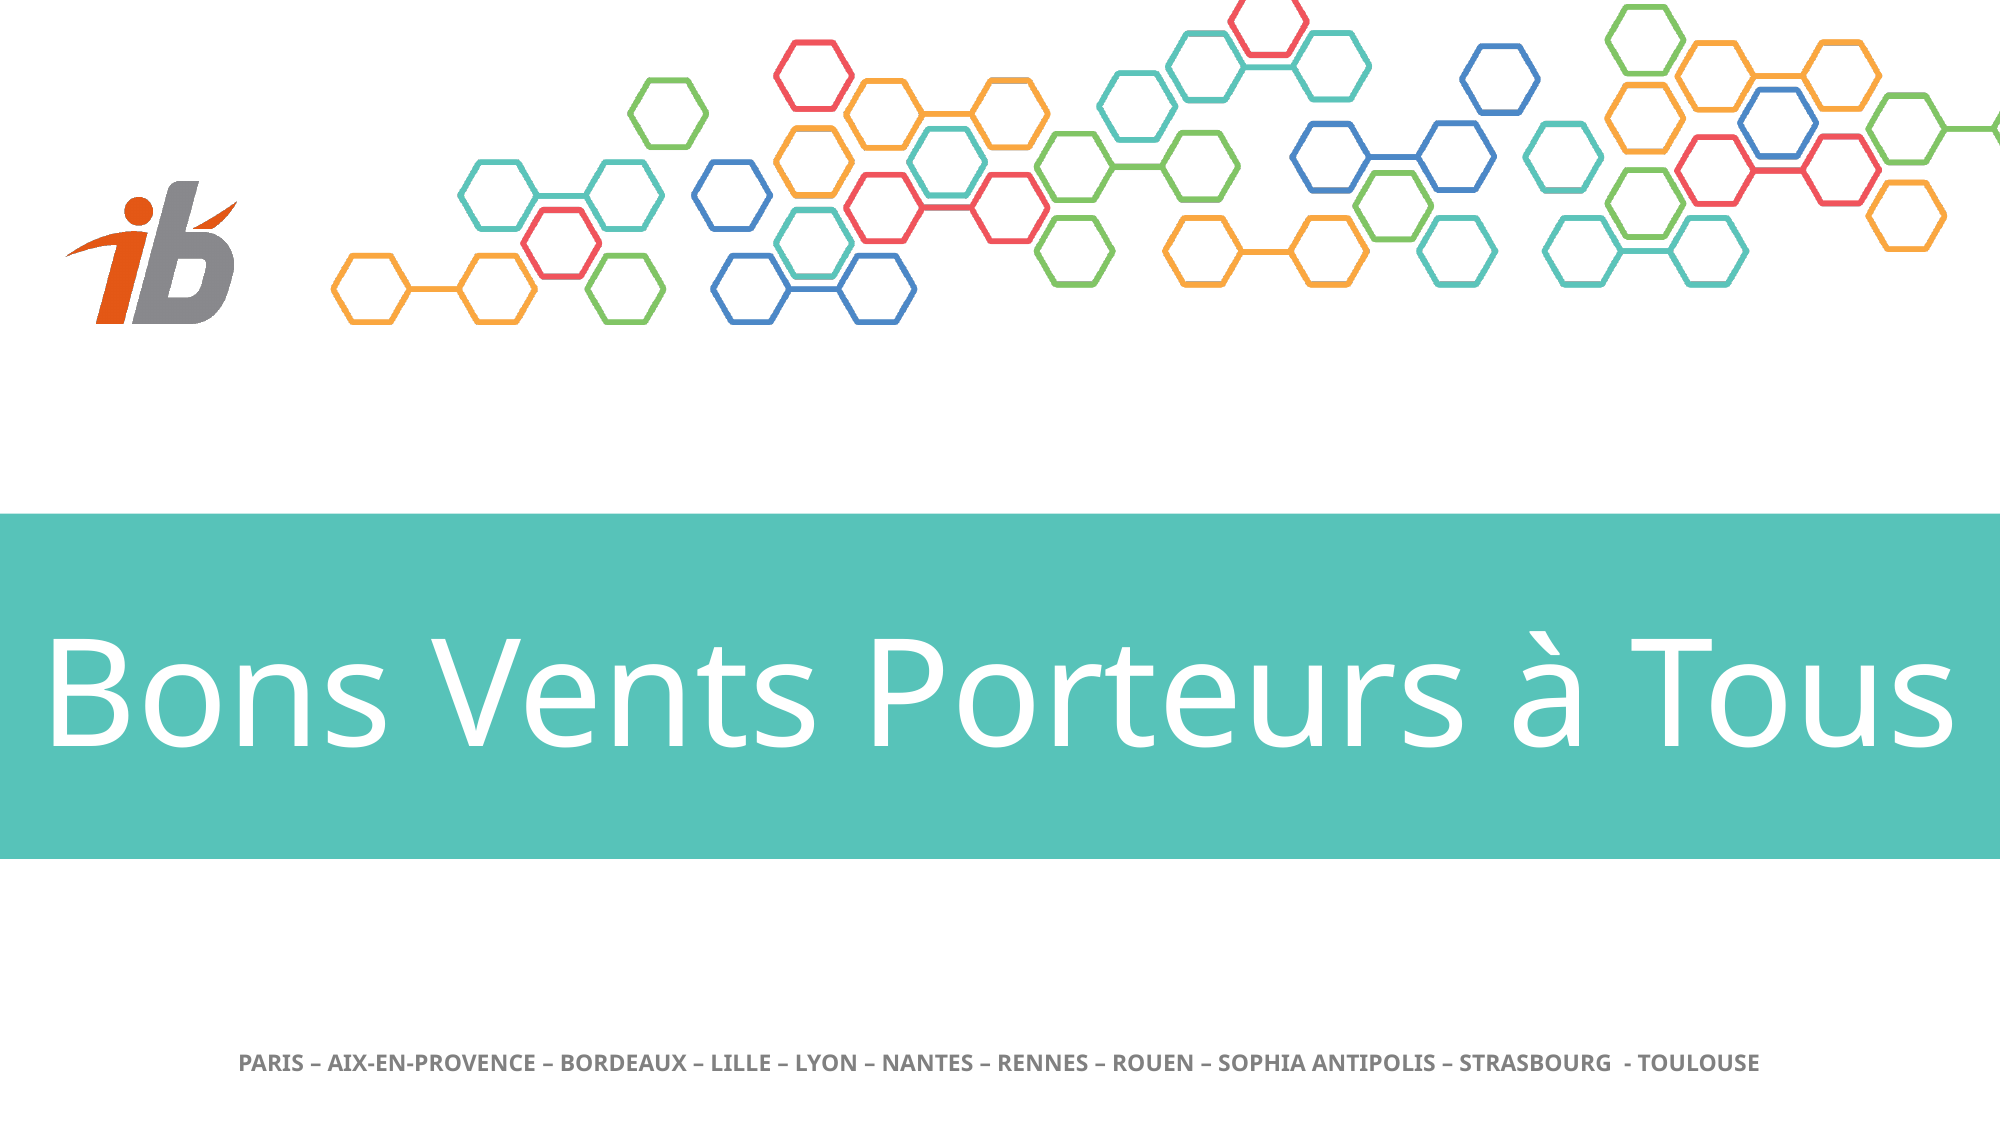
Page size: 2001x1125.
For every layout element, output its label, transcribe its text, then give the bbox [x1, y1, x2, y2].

picture [314, 0, 2000, 330]
picture [65, 181, 237, 324]
title Bons Vents Porteurs à Tous [0, 513, 2000, 859]
